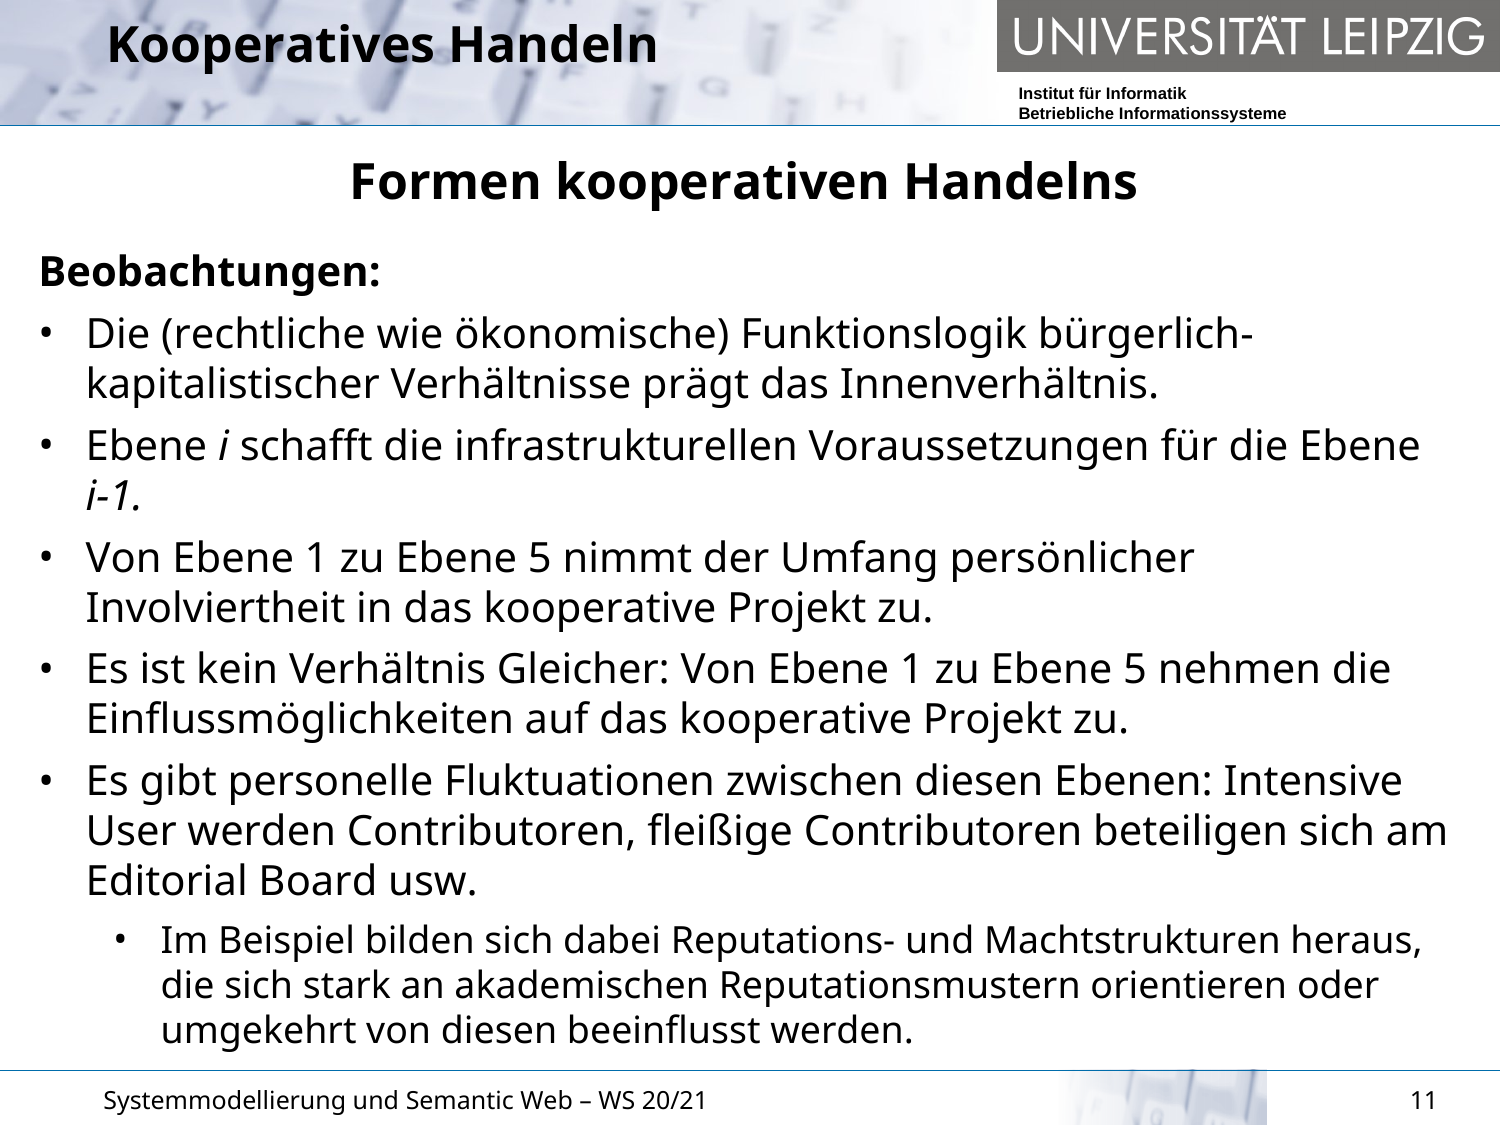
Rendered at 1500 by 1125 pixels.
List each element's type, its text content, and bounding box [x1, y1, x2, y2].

text_box Kooperatives Handeln [91, 5, 675, 81]
picture [0, 0, 1500, 125]
picture [1057, 1071, 1267, 1125]
text_box Formen kooperativen Handelns Beobachtungen: Die (rechtliche wie ökonomische) Funktionslogik bürgerlich-kapitalistischer Verhältnisse prägt das Innenverhältnis. Ebene i schafft die infrastrukturellen Voraussetzungen für die Ebene i-1. Von Ebene 1 zu Ebene 5 nimmt der Umfang persönlicher Involviertheit in das kooperative Projekt zu. Es ist kein Verhältnis Gleicher: Von Ebene 1 zu Ebene 5 nehmen die Einflussmöglichkeiten auf das kooperative Projekt zu. Es gibt personelle Fluktuationen zwischen diesen Ebenen: Intensive User werden Contributoren, fleißige Contributoren beteiligen sich am Editorial Board usw. Im Beispiel bilden sich dabei Reputations- und Machtstrukturen heraus, die sich stark an akademischen Reputationsmustern orientieren oder umgekehrt von diesen beeinflusst werden. [23, 141, 1465, 1059]
